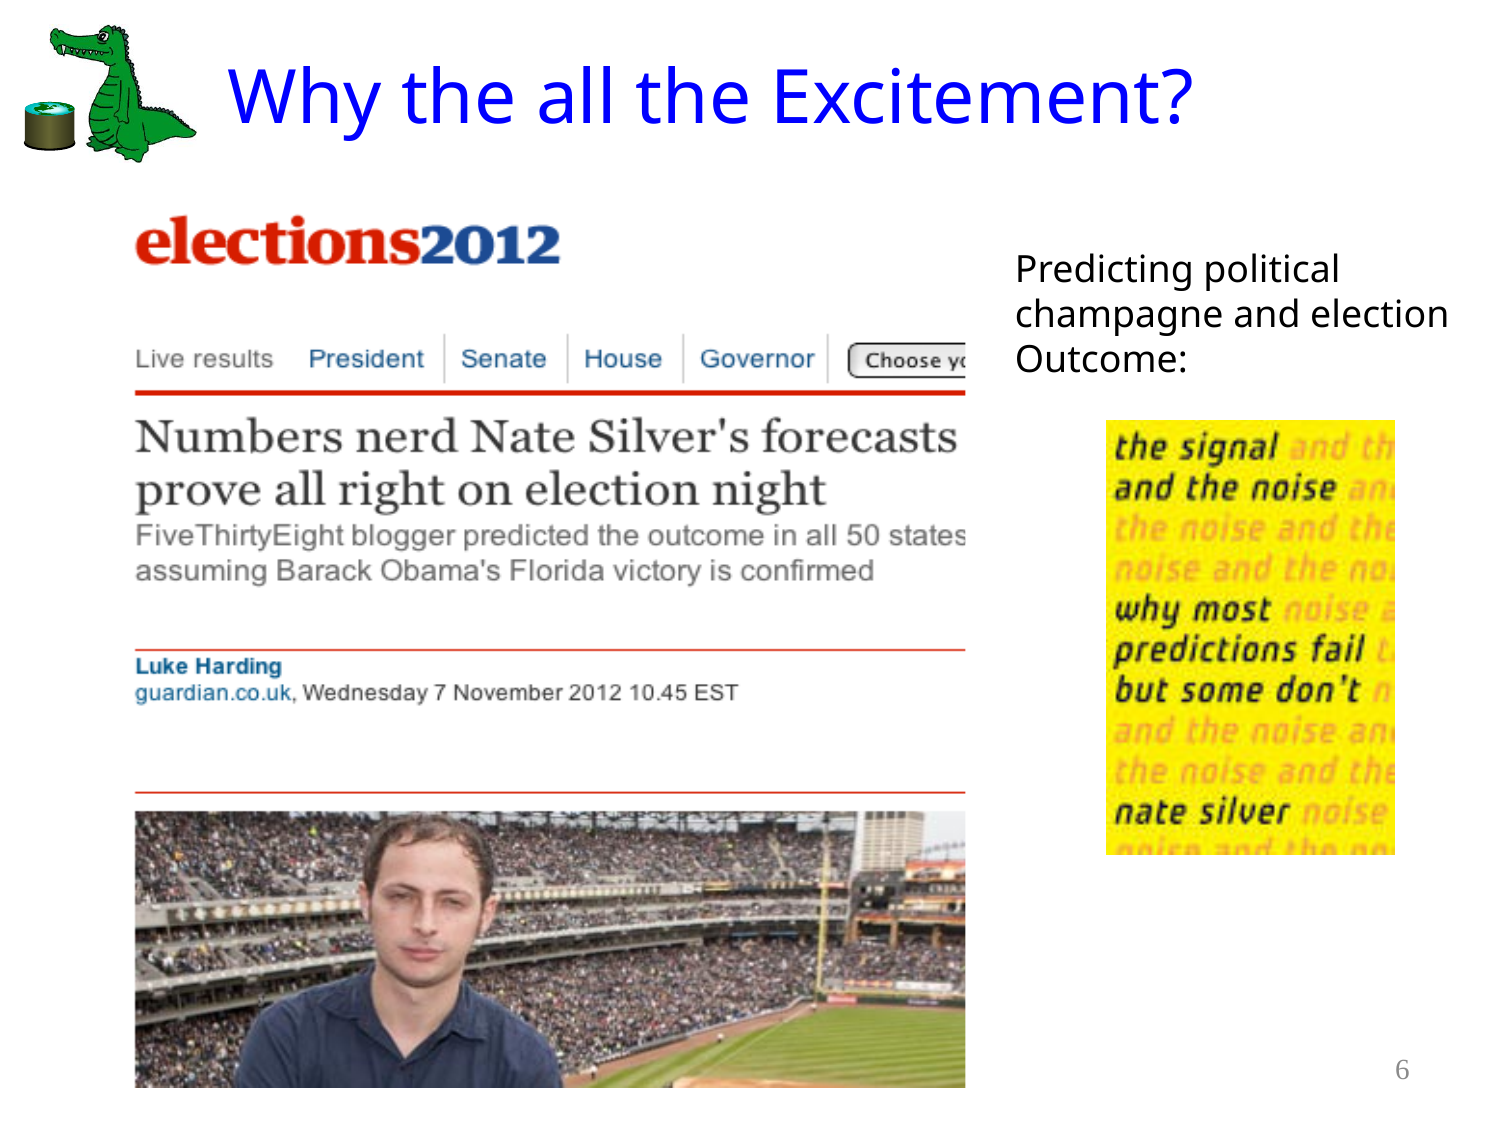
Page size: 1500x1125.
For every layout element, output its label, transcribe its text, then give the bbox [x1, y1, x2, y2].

picture [124, 204, 966, 1088]
slide_number <number> [1074, 1042, 1425, 1103]
title Why the all the Excitement? [212, 0, 1388, 188]
picture [1106, 420, 1395, 855]
picture [49, 24, 197, 163]
text_box Predicting political champagne and election Outcome: [1000, 237, 1475, 388]
